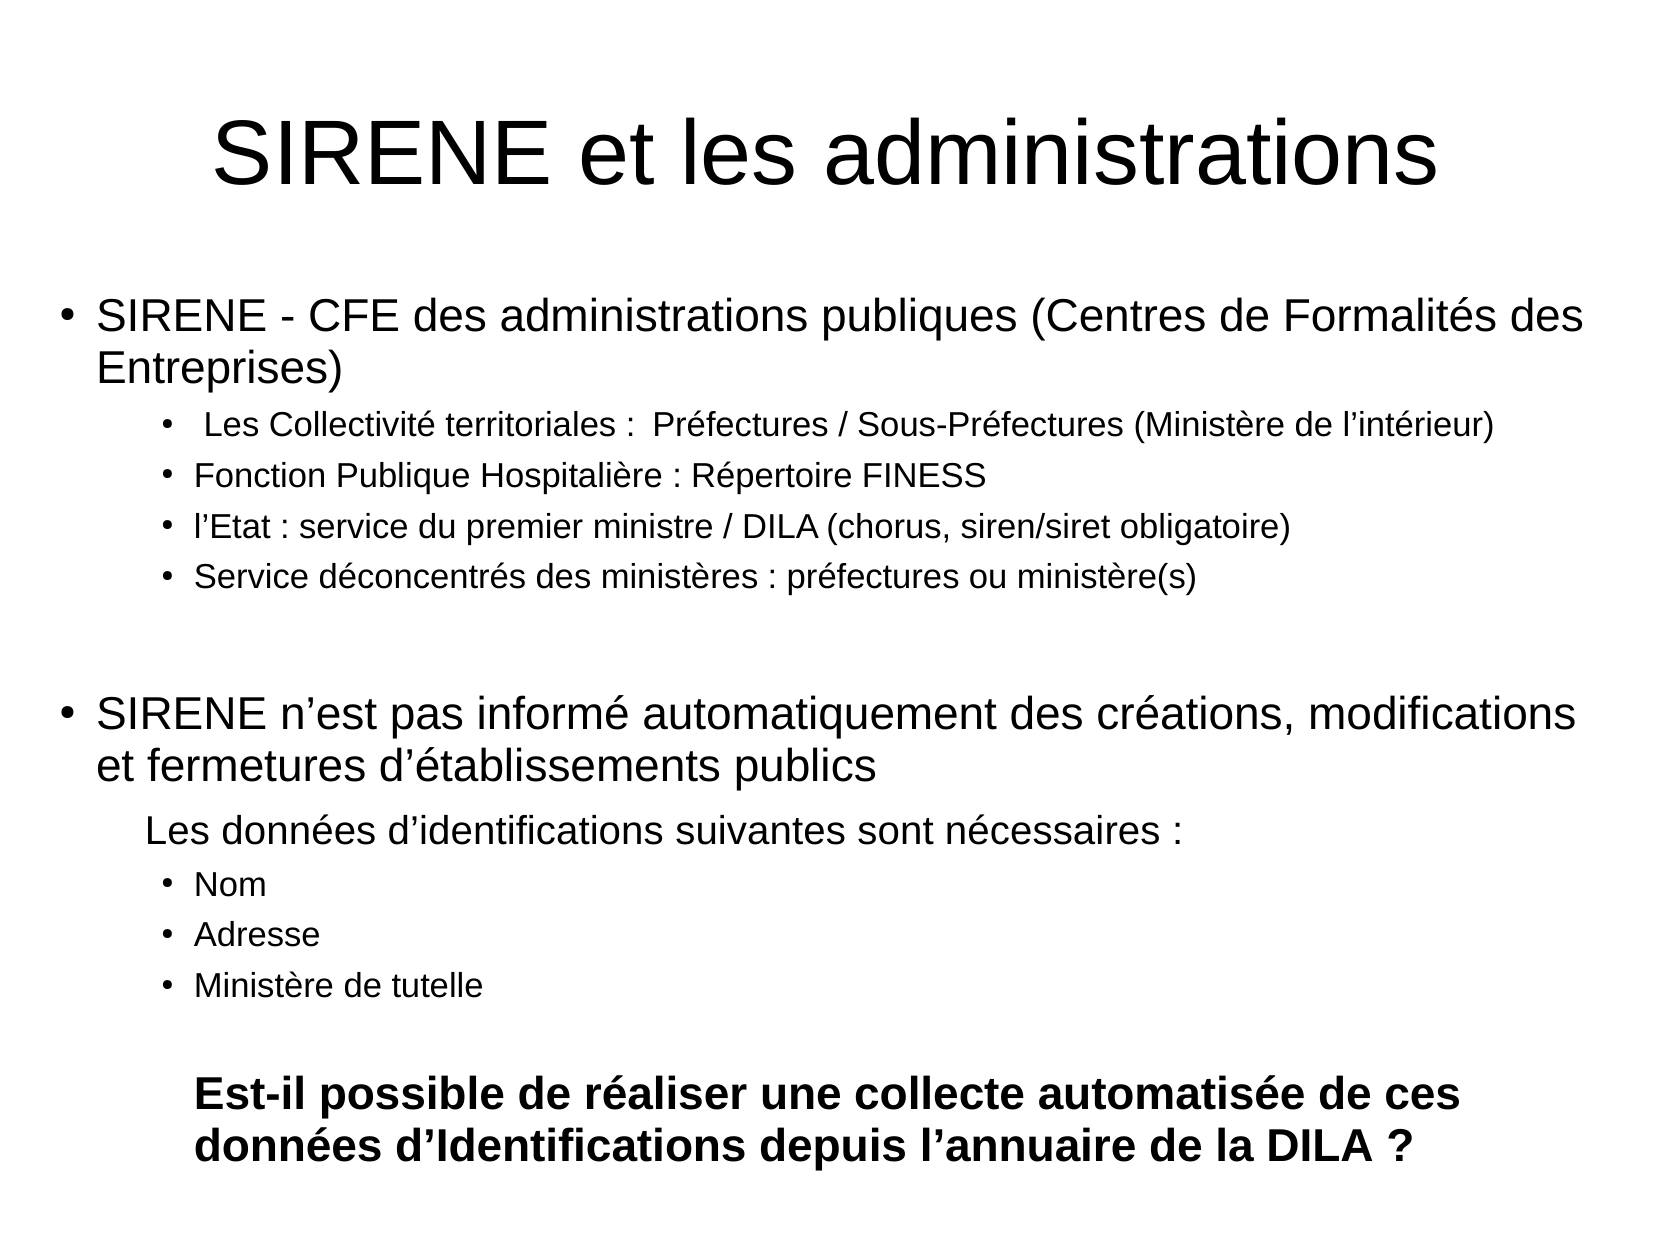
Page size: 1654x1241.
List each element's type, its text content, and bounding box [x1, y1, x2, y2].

title SIRENE et les administrations [82, 49, 1571, 257]
list SIRENE - CFE des administrations publiques (Centres de Formalités des Entreprises) Les Collectivité territoriales : Préfectures / Sous-Préfectures (Ministère de l’intérieur) Fonction Publique Hospitalière : Répertoire FINESS l’Etat : service du premier ministre / DILA (chorus, siren/siret obligatoire) Service déconcentrés des ministères : préfectures ou ministère(s) SIRENE n’est pas informé automatiquement des créations, modifications et fermetures d’établissements publics Les données d’identifications suivantes sont nécessaires : Nom Adresse Ministère de tutelle Est-il possible de réaliser une collecte automatisée de ces données d’Identifications depuis l’annuaire de la DILA ? [47, 290, 1619, 1182]
